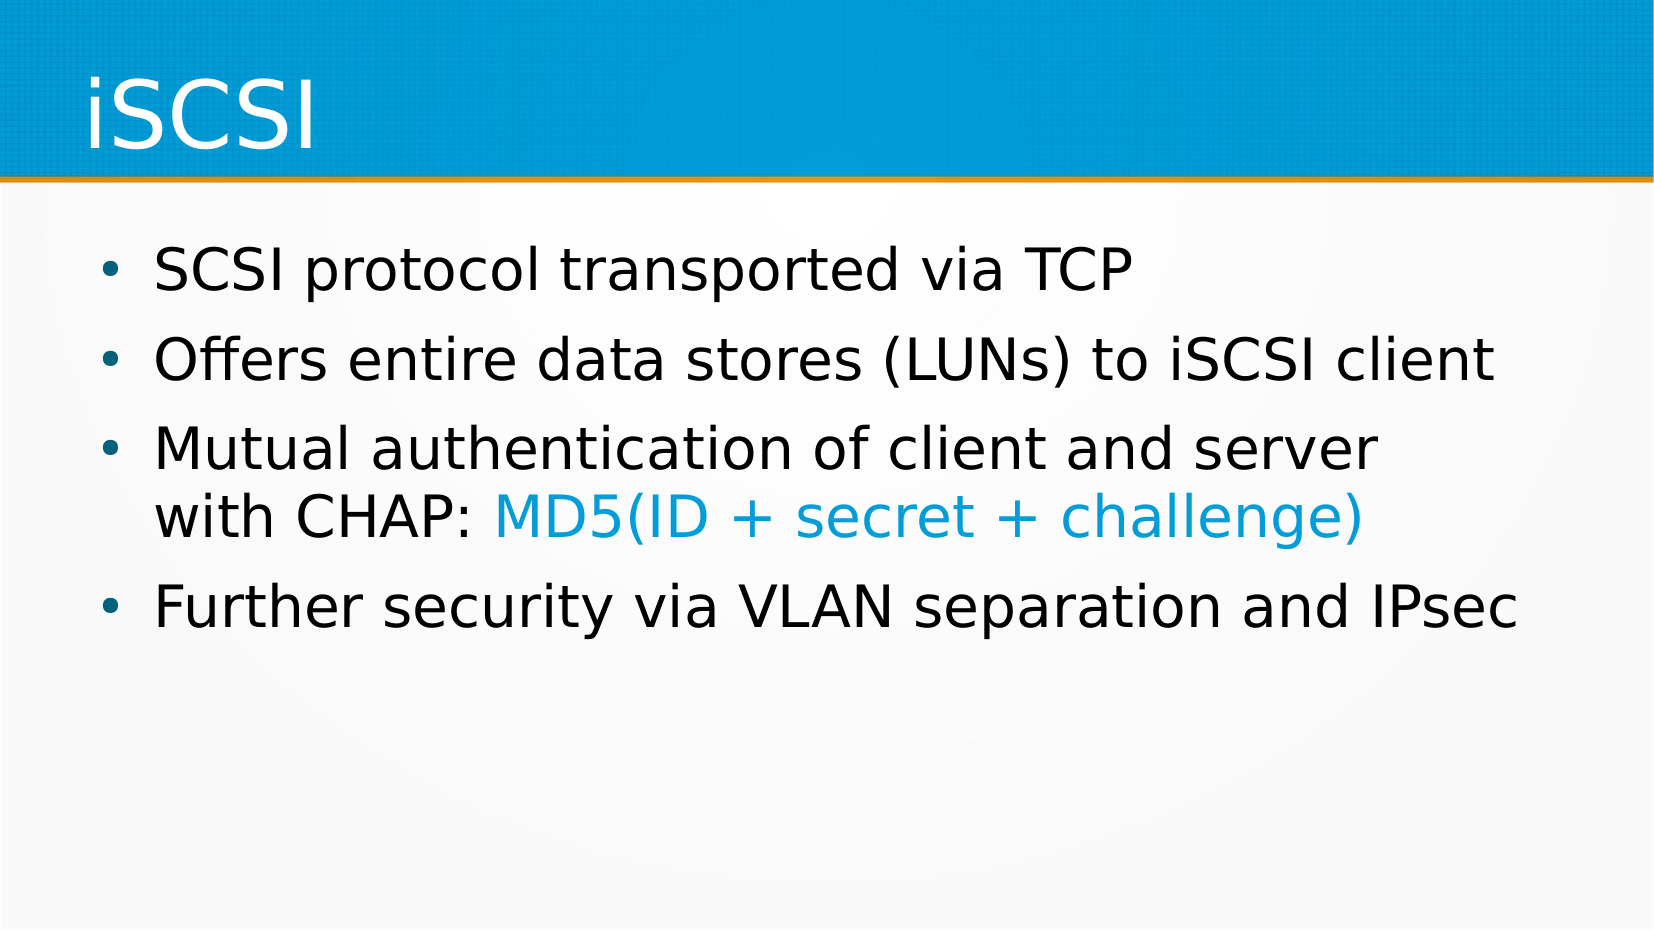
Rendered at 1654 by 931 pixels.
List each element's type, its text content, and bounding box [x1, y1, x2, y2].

picture [0, 175, 1654, 931]
title iSCSI [82, 14, 1571, 171]
list SCSI protocol transported via TCP Offers entire data stores (LUNs) to iSCSI client Mutual authentication of client and server with CHAP: MD5(ID + secret + challenge) Further security via VLAN separation and IPsec [82, 236, 1563, 901]
